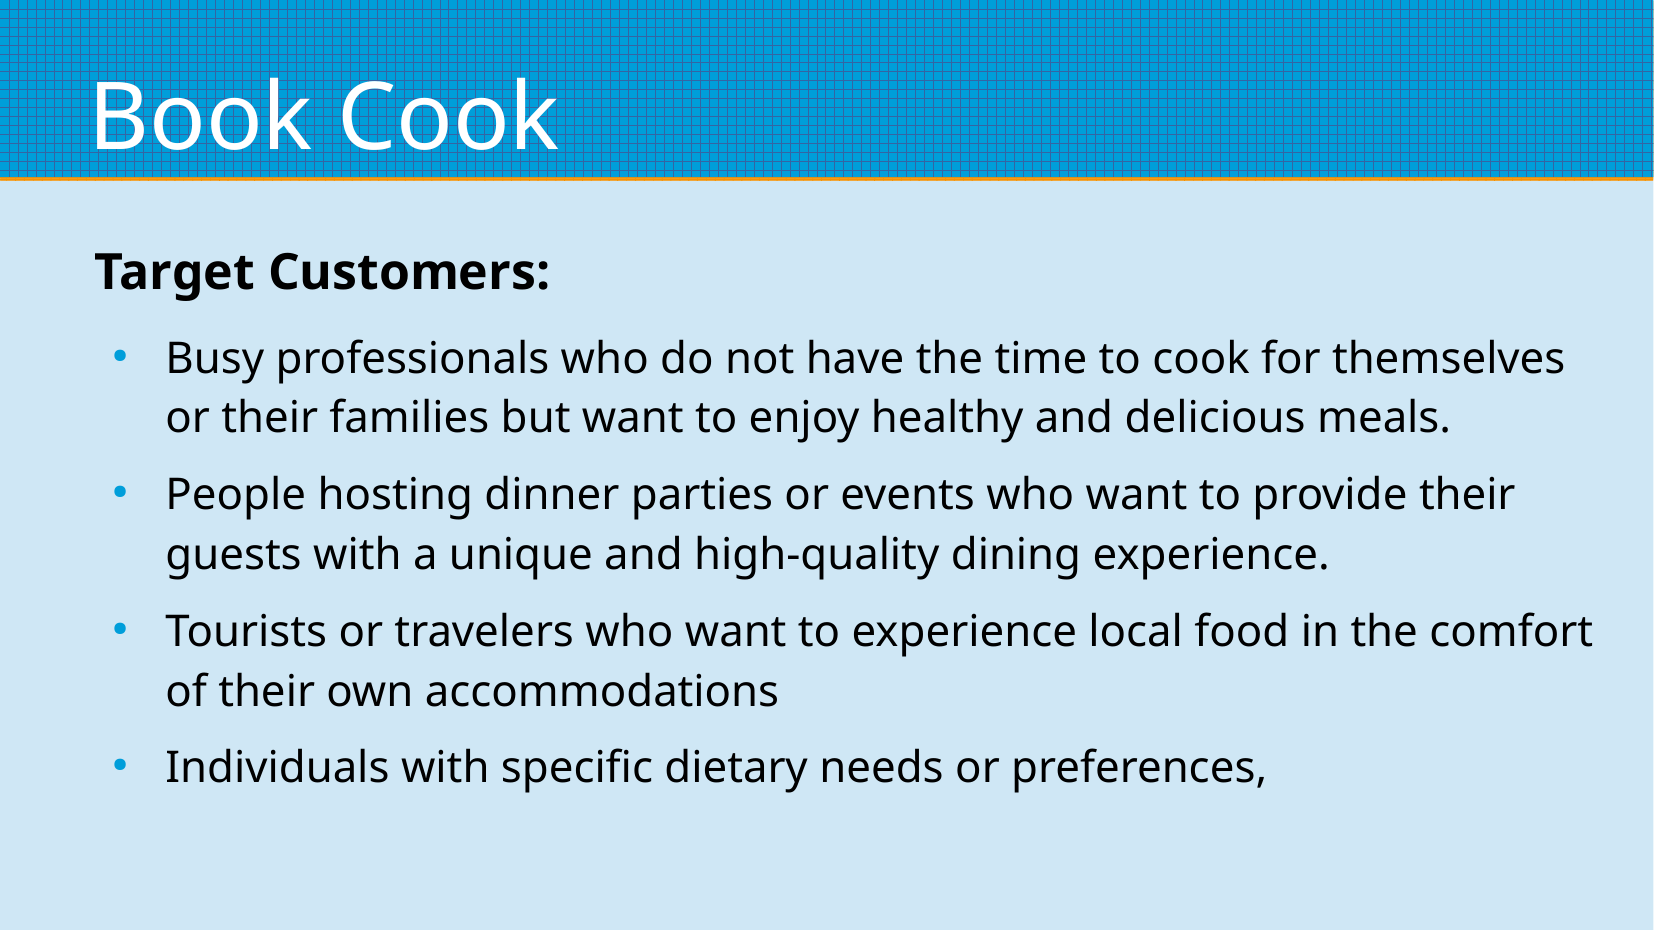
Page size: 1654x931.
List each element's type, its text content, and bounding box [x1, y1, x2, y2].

title Book Cook [88, 14, 1565, 178]
list Target Customers: Busy professionals who do not have the time to cook for themselves or their families but want to enjoy healthy and delicious meals. People hosting dinner parties or events who want to provide their guests with a unique and high-quality dining experience. Tourists or travelers who want to experience local food in the comfort of their own accommodations Individuals with specific dietary needs or preferences, [23, 236, 1613, 901]
